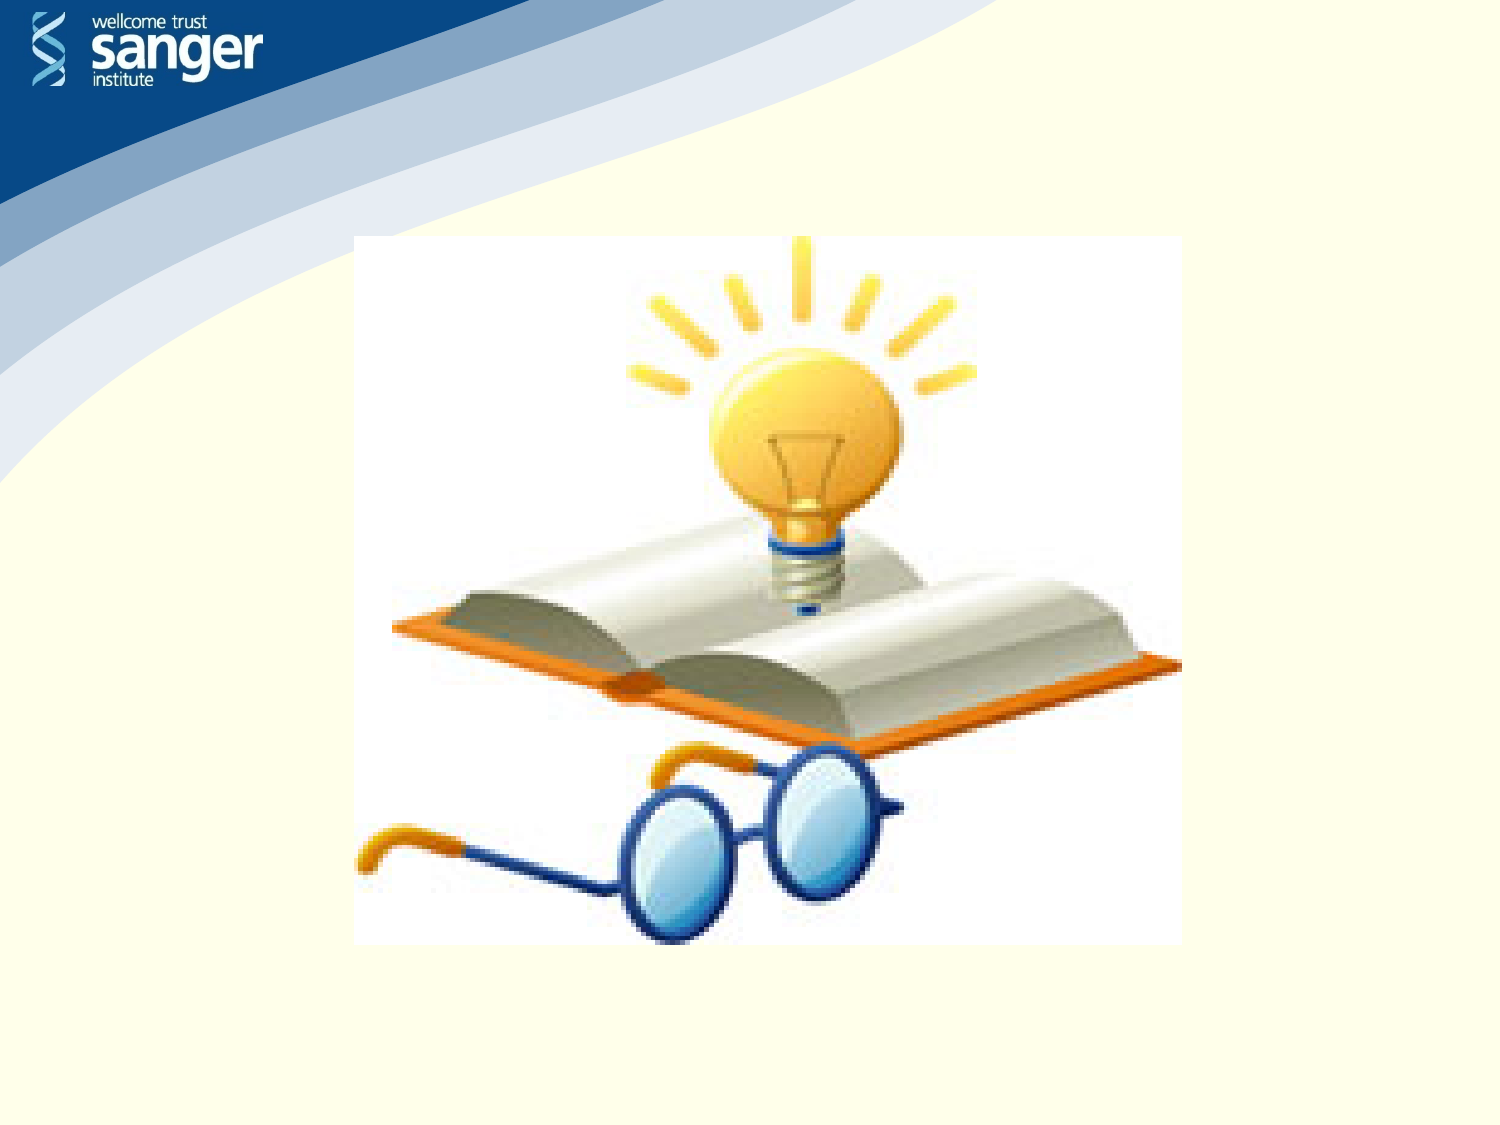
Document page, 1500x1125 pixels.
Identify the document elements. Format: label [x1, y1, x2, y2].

picture [354, 236, 1182, 945]
picture [12, 12, 263, 86]
